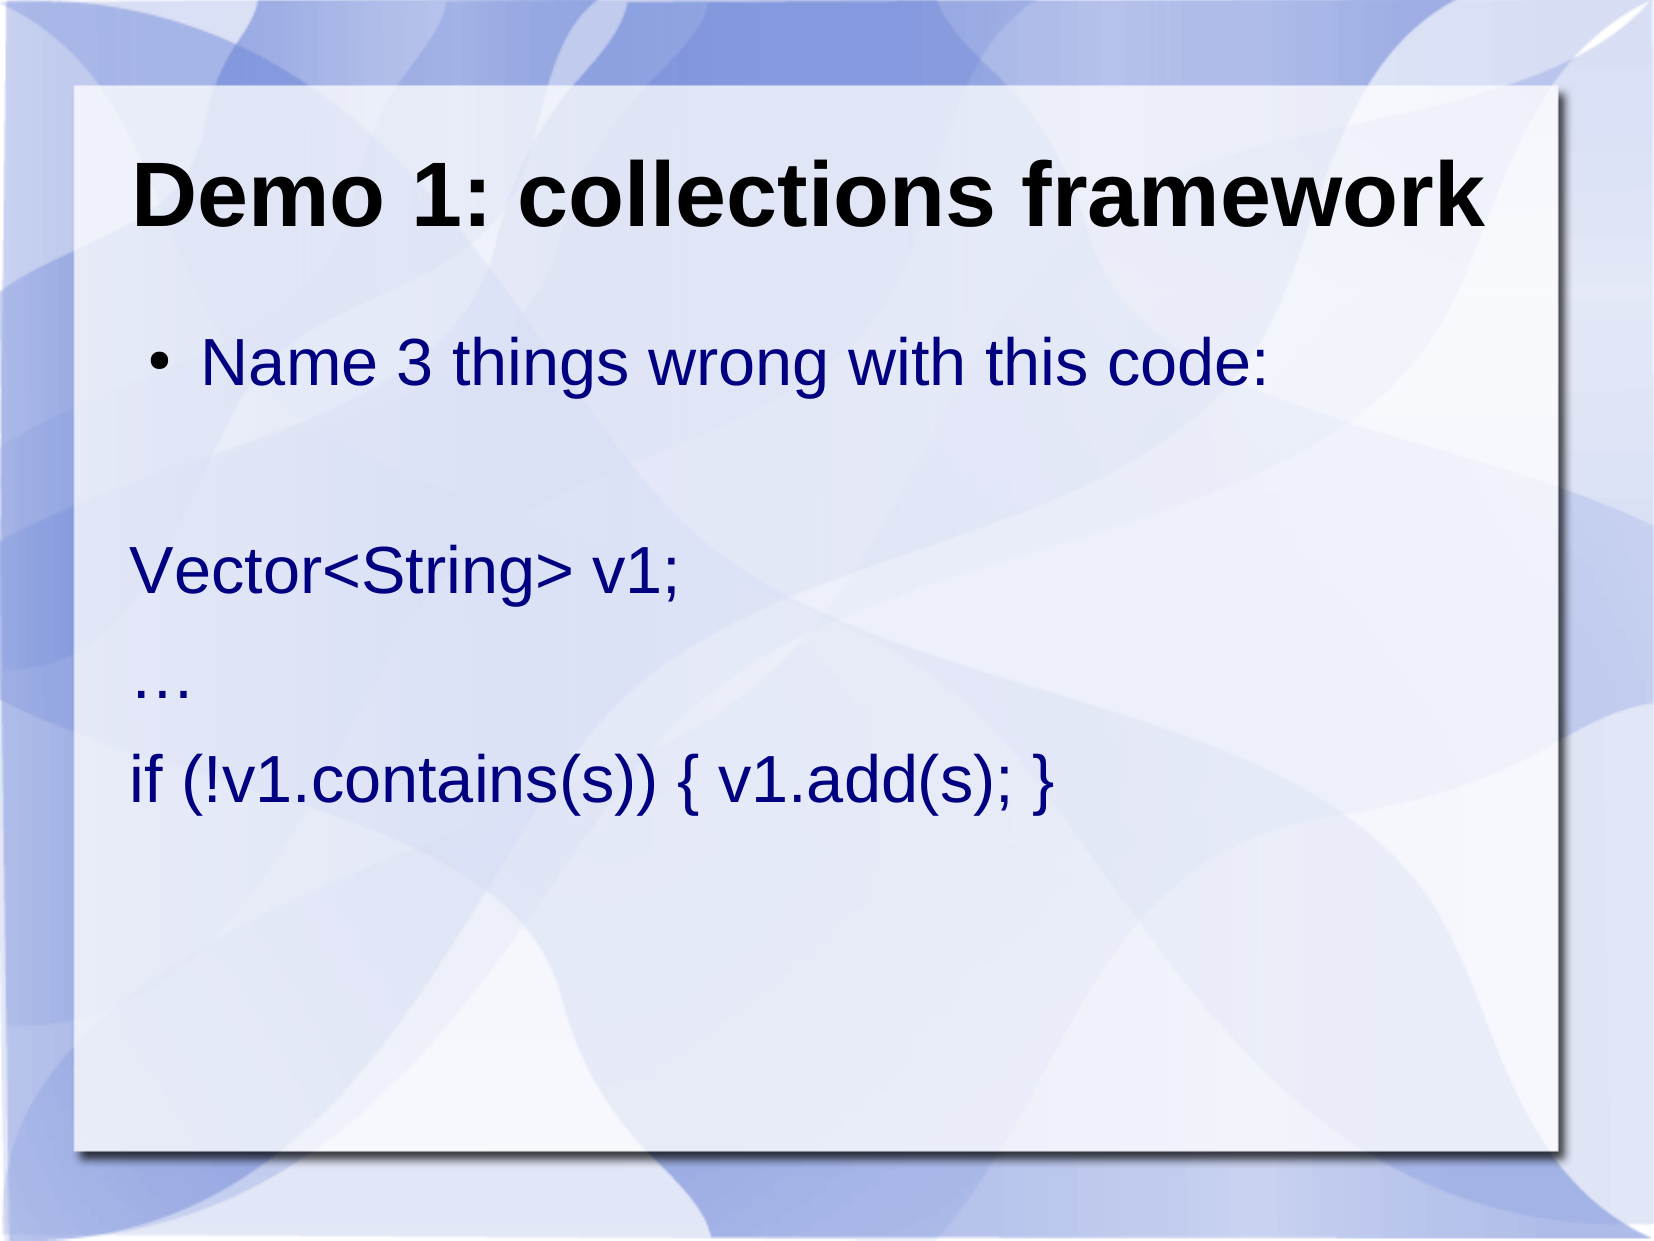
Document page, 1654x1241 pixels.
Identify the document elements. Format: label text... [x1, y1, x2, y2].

list Name 3 things wrong with this code: Vector<String> v1; … if (!v1.contains(s)) { v1.add(s); } [129, 324, 1489, 1129]
picture [0, 0, 1654, 1241]
title Demo 1: collections framework [82, 98, 1536, 291]
